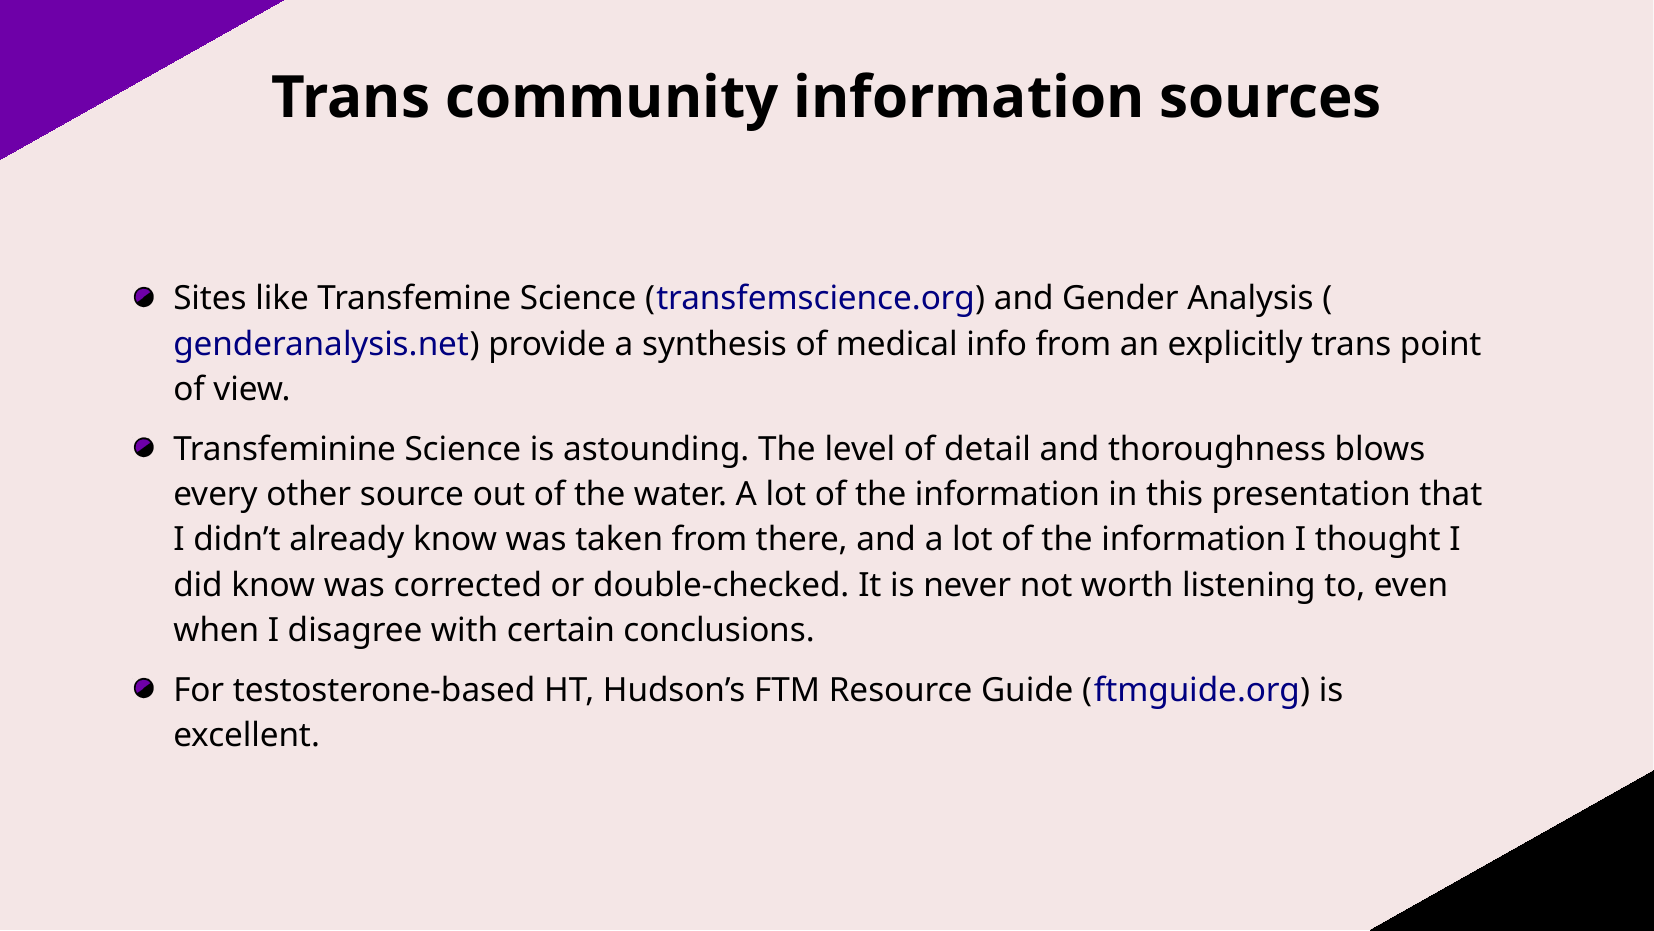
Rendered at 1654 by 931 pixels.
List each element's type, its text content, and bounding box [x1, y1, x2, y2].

text_box [0, 0, 284, 160]
title Trans community information sources [82, 35, 1571, 154]
subtitle Sites like Transfemine Science (transfemscience.org) and Gender Analysis (genderanalysis.net) provide a synthesis of medical info from an explicitly trans point of view. Transfeminine Science is astounding. The level of detail and thoroughness blows every other source out of the water. A lot of the information in this presentation that I didn’t already know was taken from there, and a lot of the information I thought I did know was corrected or double-checked. It is never not worth listening to, even when I disagree with certain conclusions. For testosterone-based HT, Hudson’s FTM Resource Guide (ftmguide.org) is excellent. [132, 141, 1487, 890]
text_box [1370, 770, 1654, 931]
